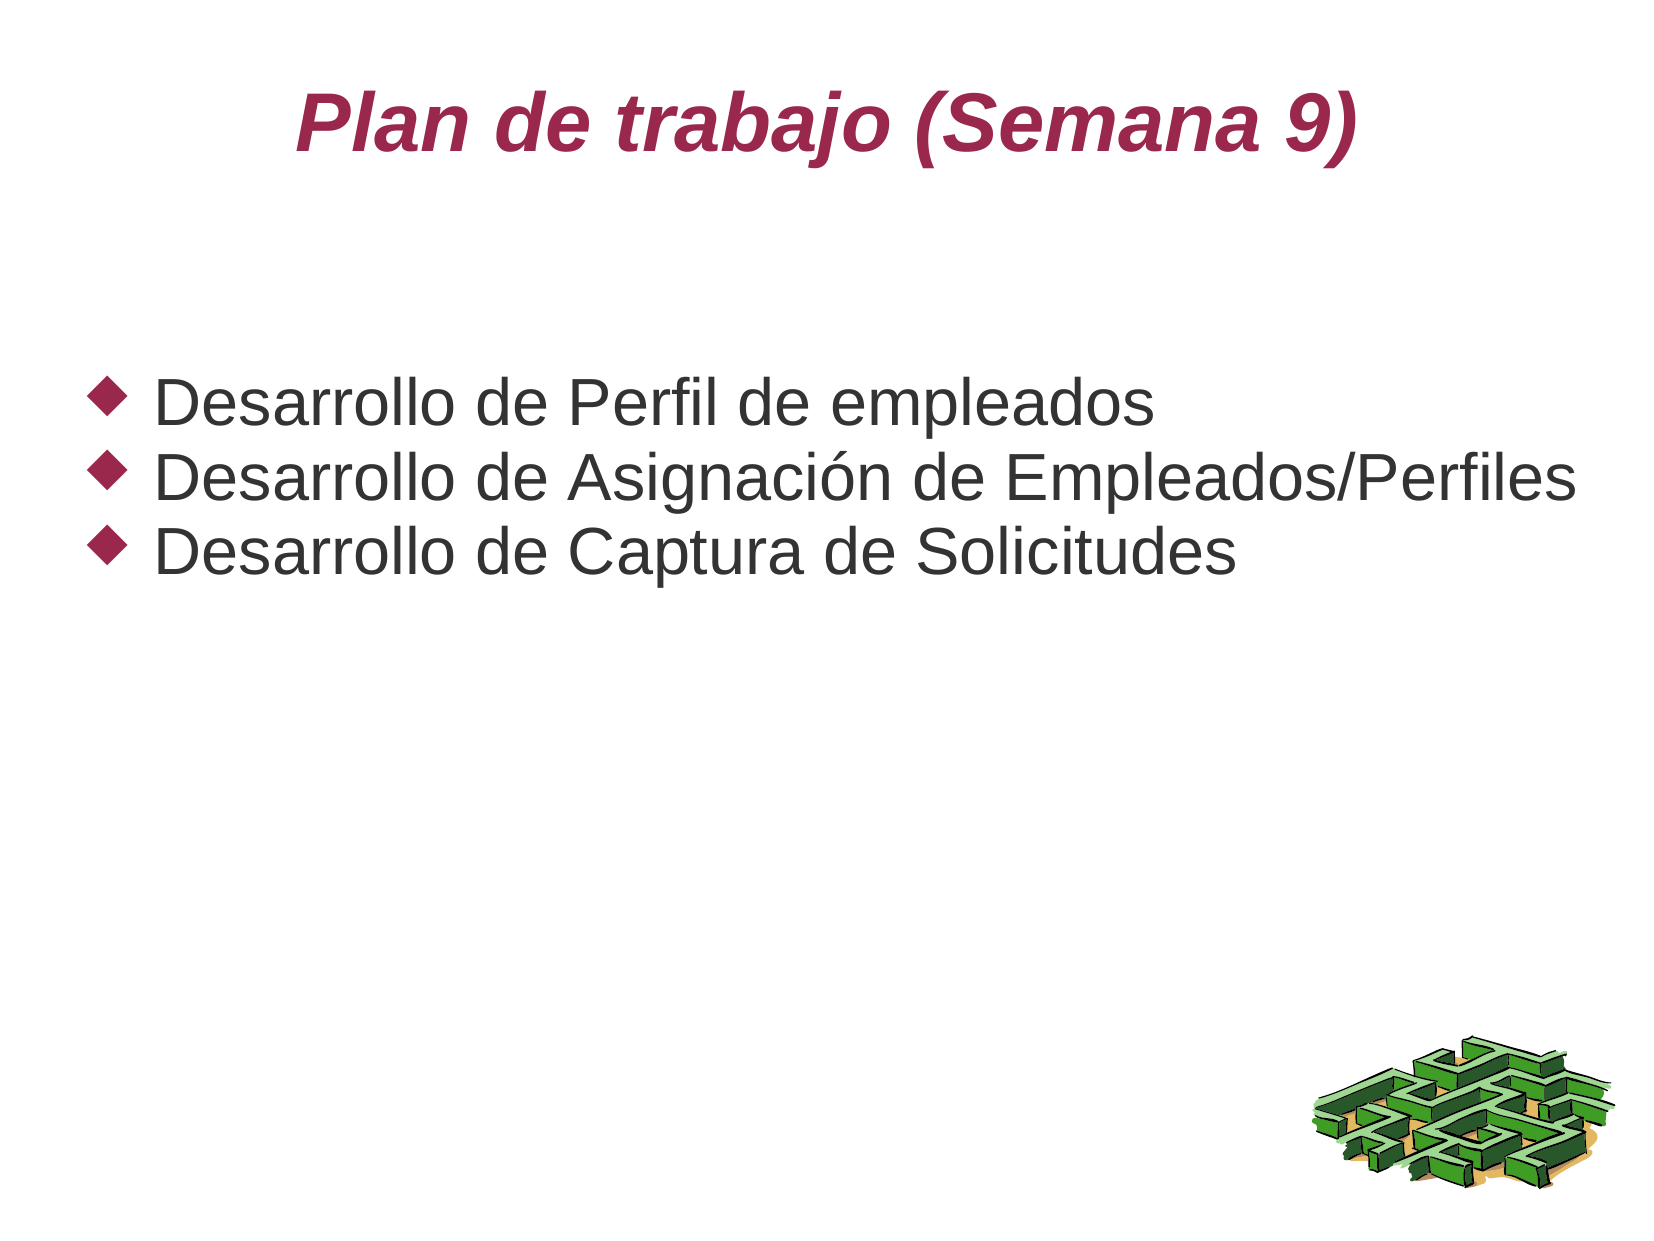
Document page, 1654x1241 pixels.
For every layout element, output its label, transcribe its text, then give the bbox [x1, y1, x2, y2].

list Desarrollo de Perfil de empleados Desarrollo de Asignación de Empleados/Perfiles Desarrollo de Captura de Solicitudes [70, 364, 1607, 1147]
title Plan de trabajo (Semana 9) [121, 19, 1534, 227]
